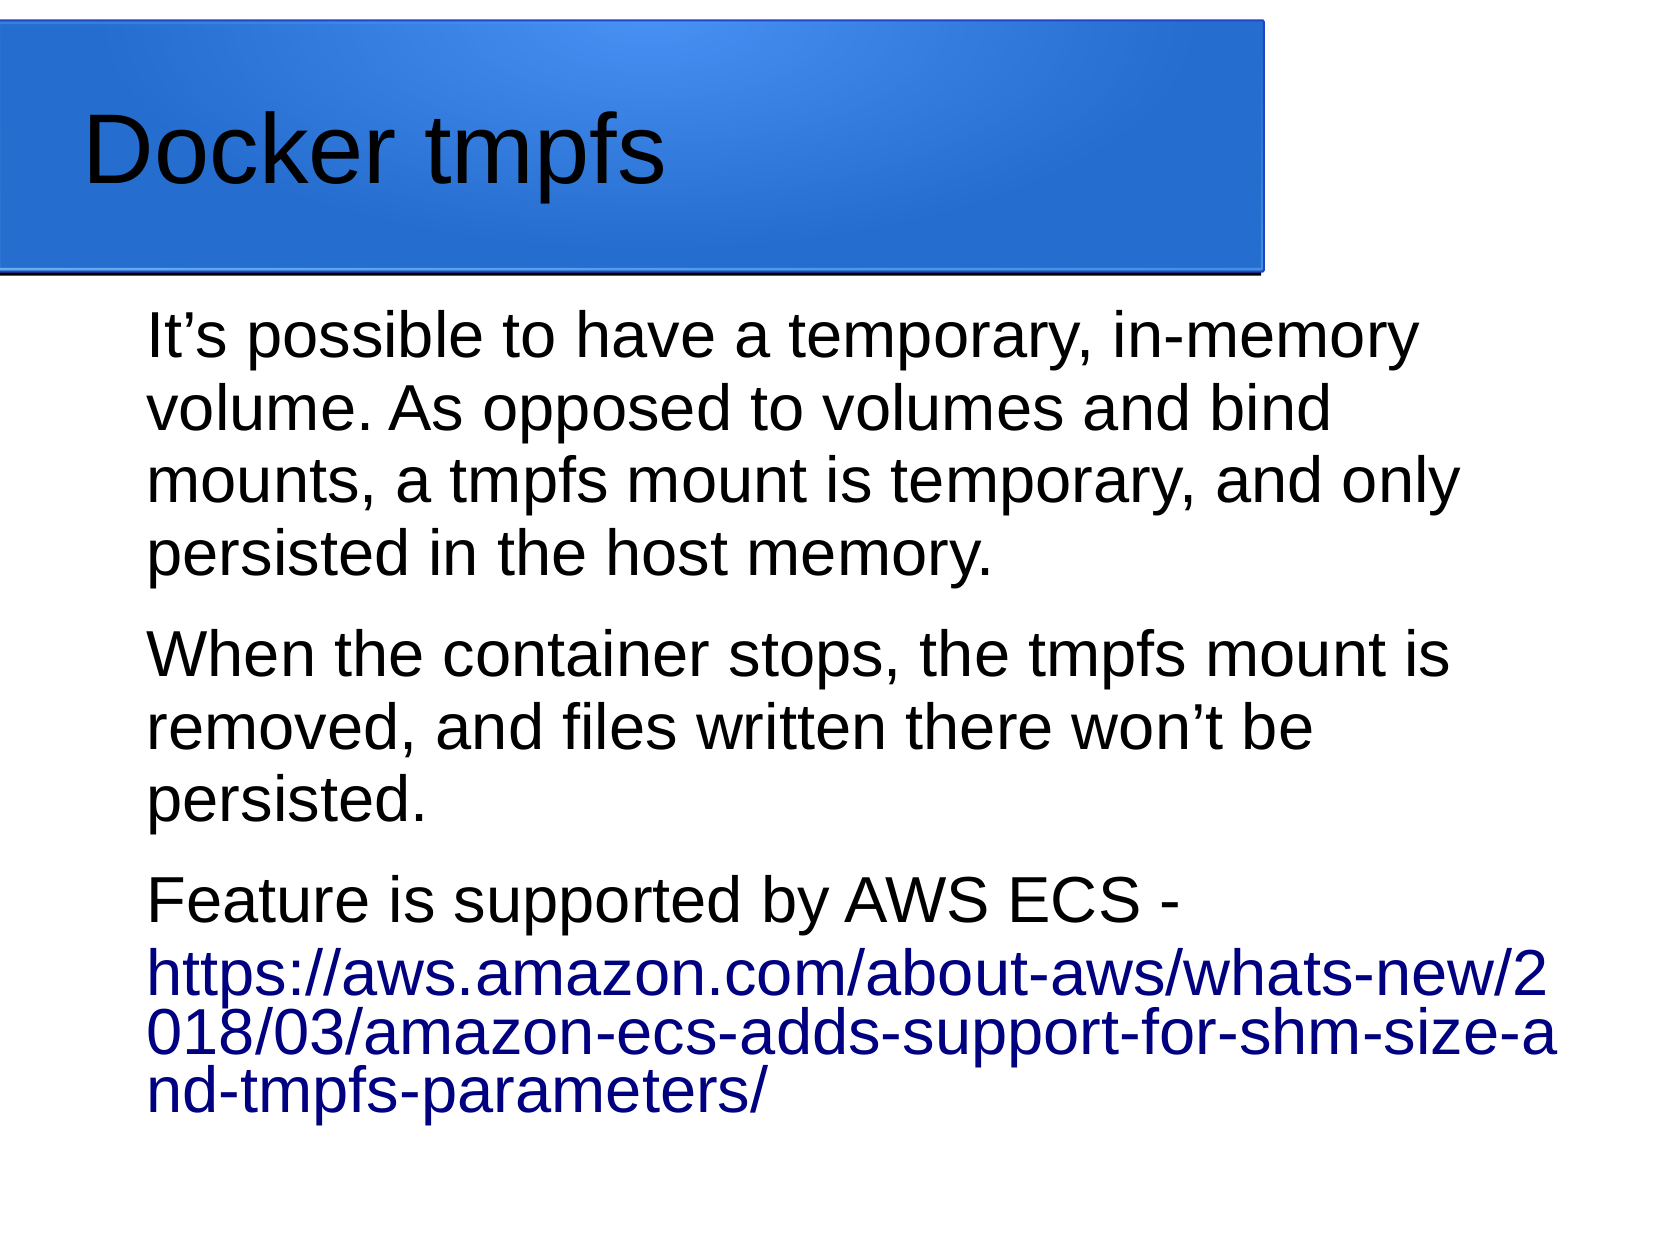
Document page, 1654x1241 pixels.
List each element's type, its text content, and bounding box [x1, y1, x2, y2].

title Docker tmpfs [82, 47, 1235, 252]
list It’s possible to have a temporary, in-memory volume. As opposed to volumes and bind mounts, a tmpfs mount is temporary, and only persisted in the host memory. When the container stops, the tmpfs mount is removed, and files written there won’t be persisted. Feature is supported by AWS ECS - https://aws.amazon.com/about-aws/whats-new/2018/03/amazon-ecs-adds-support-for-shm-size-and-tmpfs-parameters/ [82, 299, 1571, 1019]
